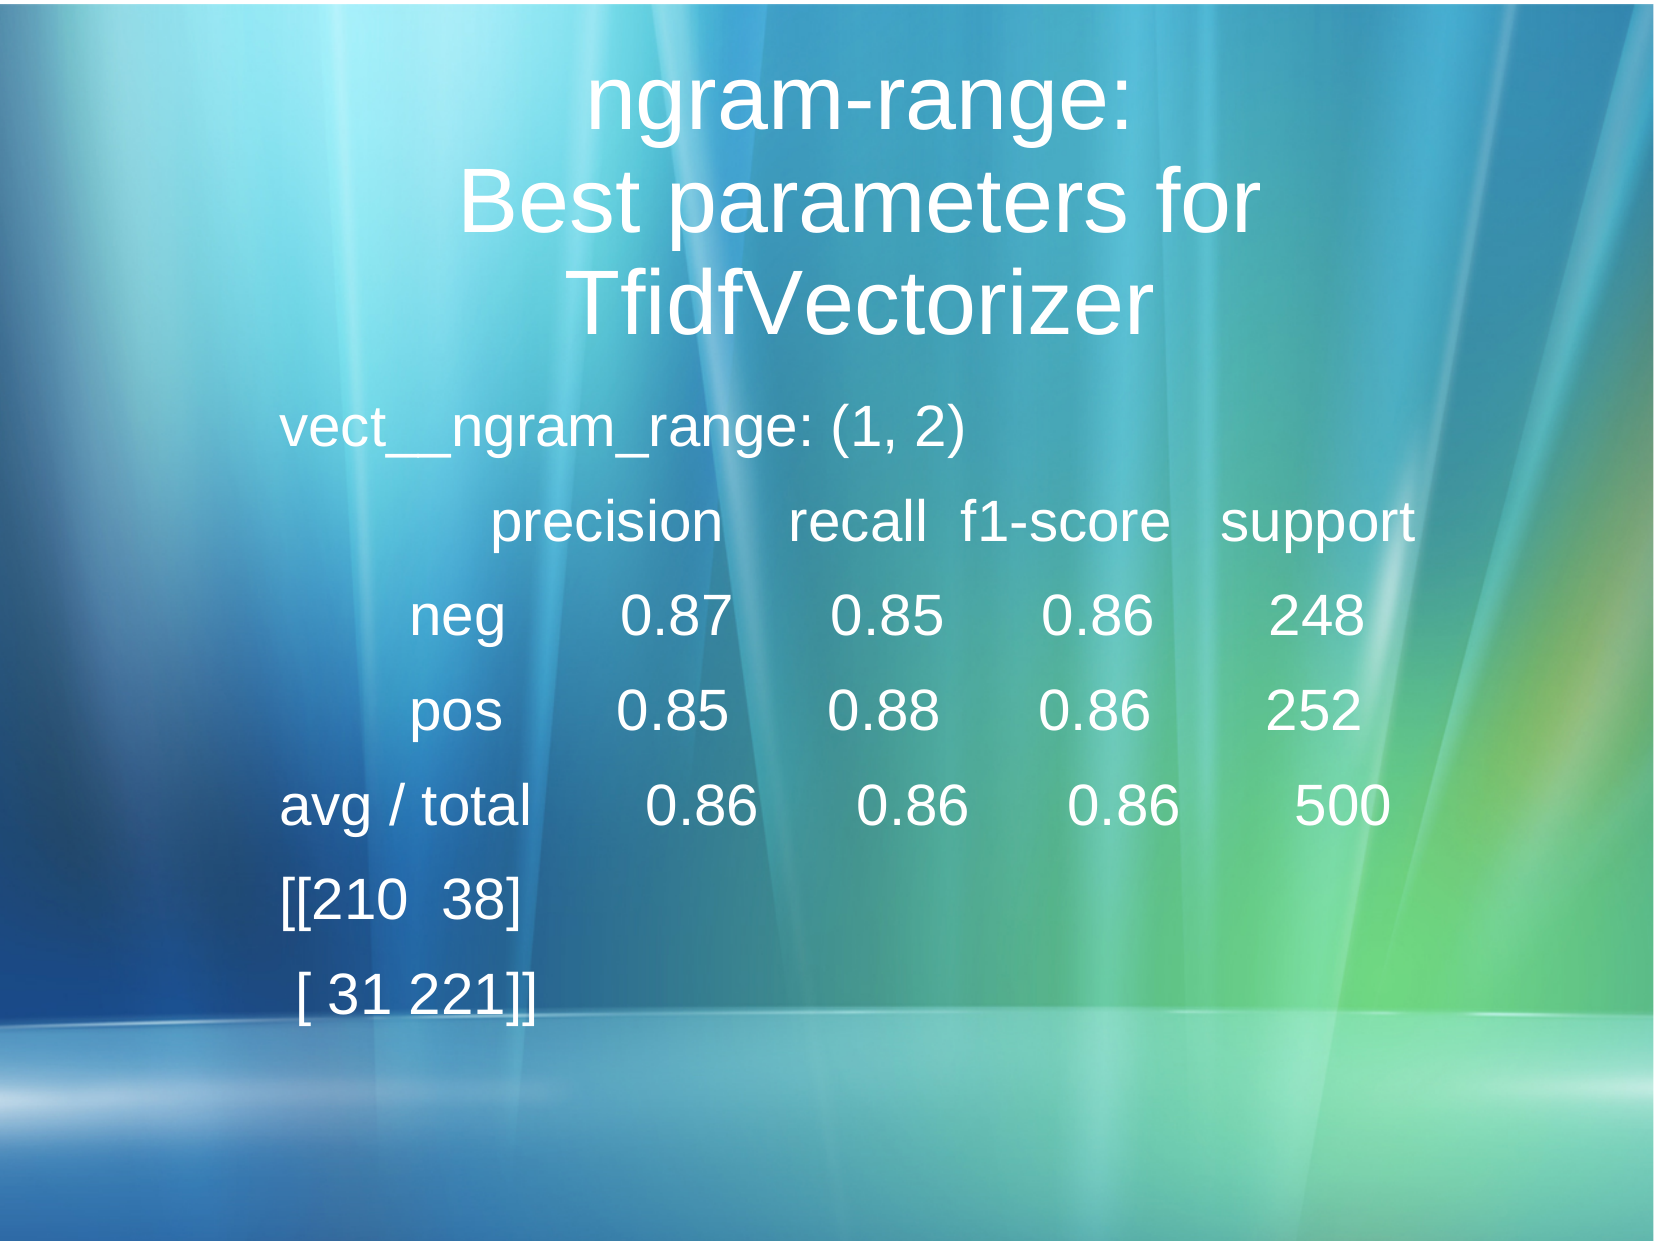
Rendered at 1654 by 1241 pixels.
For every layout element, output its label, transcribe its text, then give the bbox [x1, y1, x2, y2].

title ngram-range: Best parameters for TfidfVectorizer [82, 44, 1568, 359]
list vect__ngram_range: (1, 2) precision recall f1-score support neg 0.87 0.85 0.86 248 pos 0.85 0.88 0.86 252 avg / total 0.86 0.86 0.86 500 [[210 38] [ 31 221]] [279, 390, 1529, 1060]
picture [0, 4, 1654, 1241]
